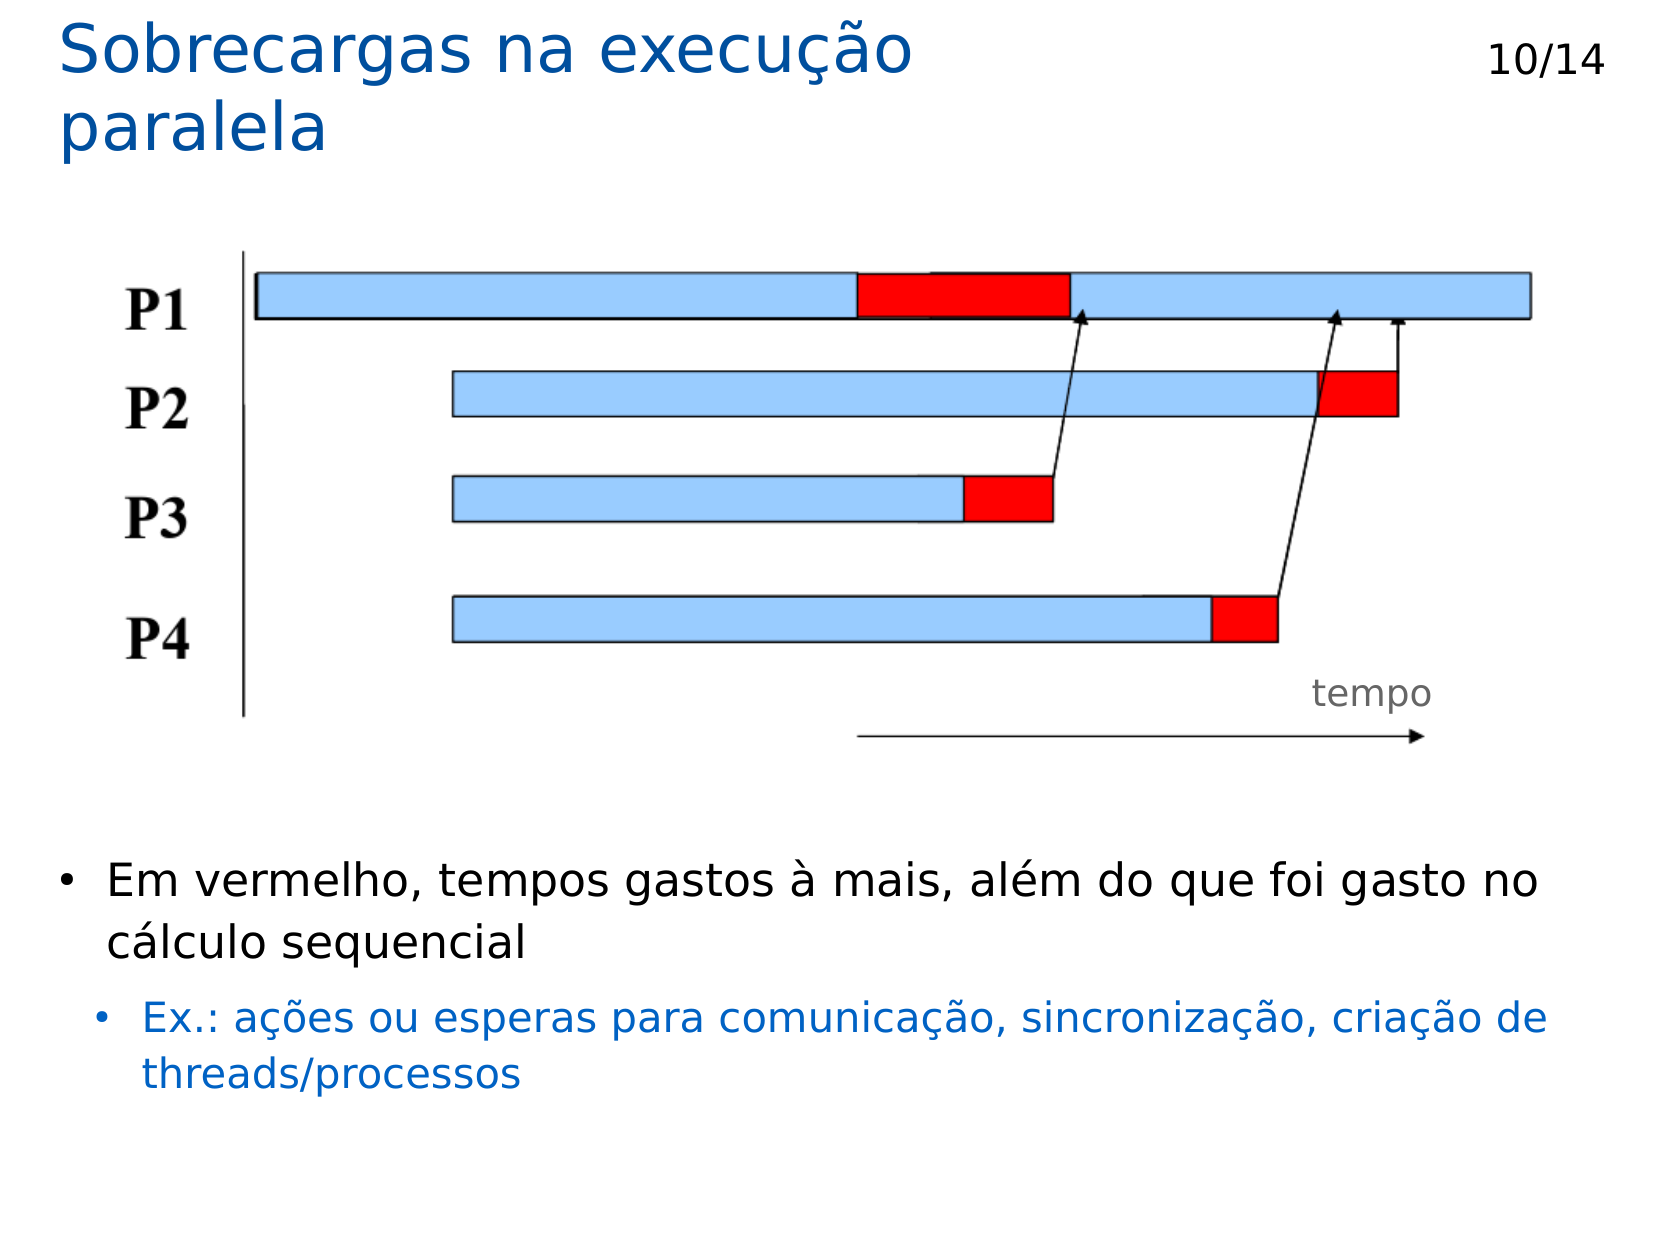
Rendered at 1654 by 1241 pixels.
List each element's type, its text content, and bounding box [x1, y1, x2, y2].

picture [119, 250, 1542, 750]
title Sobrecargas na execução paralela [59, 10, 1506, 167]
text_box tempo [1296, 664, 1513, 723]
list Em vermelho, tempos gastos à mais, além do que foi gasto no cálculo sequencial Ex.: ações ou esperas para comunicação, sincronização, criação de threads/processos [59, 846, 1595, 1211]
